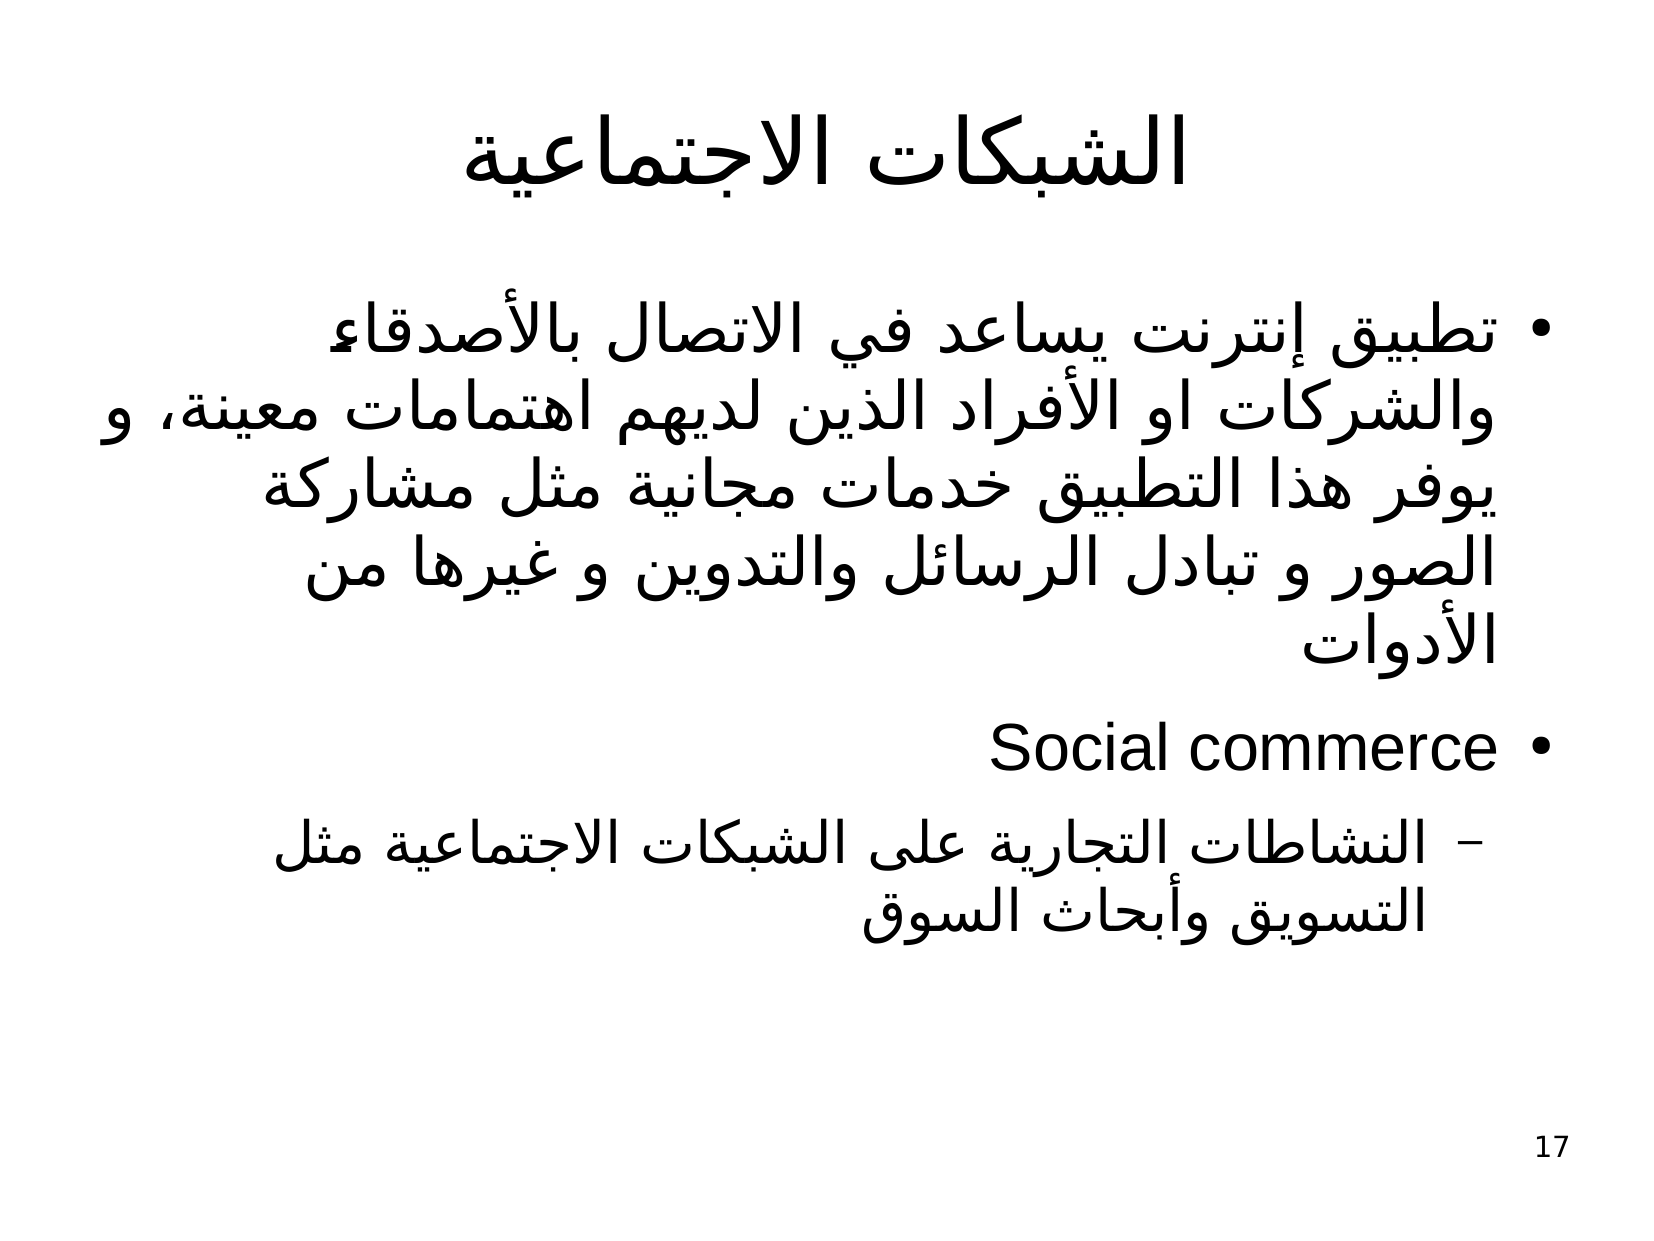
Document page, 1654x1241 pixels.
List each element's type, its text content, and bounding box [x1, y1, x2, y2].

list تطبيق إنترنت يساعد في الاتصال بالأصدقاء والشركات او الأفراد الذين لديهم اهتمامات معينة، و يوفر هذا التطبيق خدمات مجانية مثل مشاركة الصور و تبادل الرسائل والتدوين و غيرها من الأدوات Social commerce النشاطات التجارية على الشبكات الاجتماعية مثل التسويق وأبحاث السوق [82, 290, 1571, 1010]
title الشبكات الاجتماعية [82, 49, 1571, 257]
